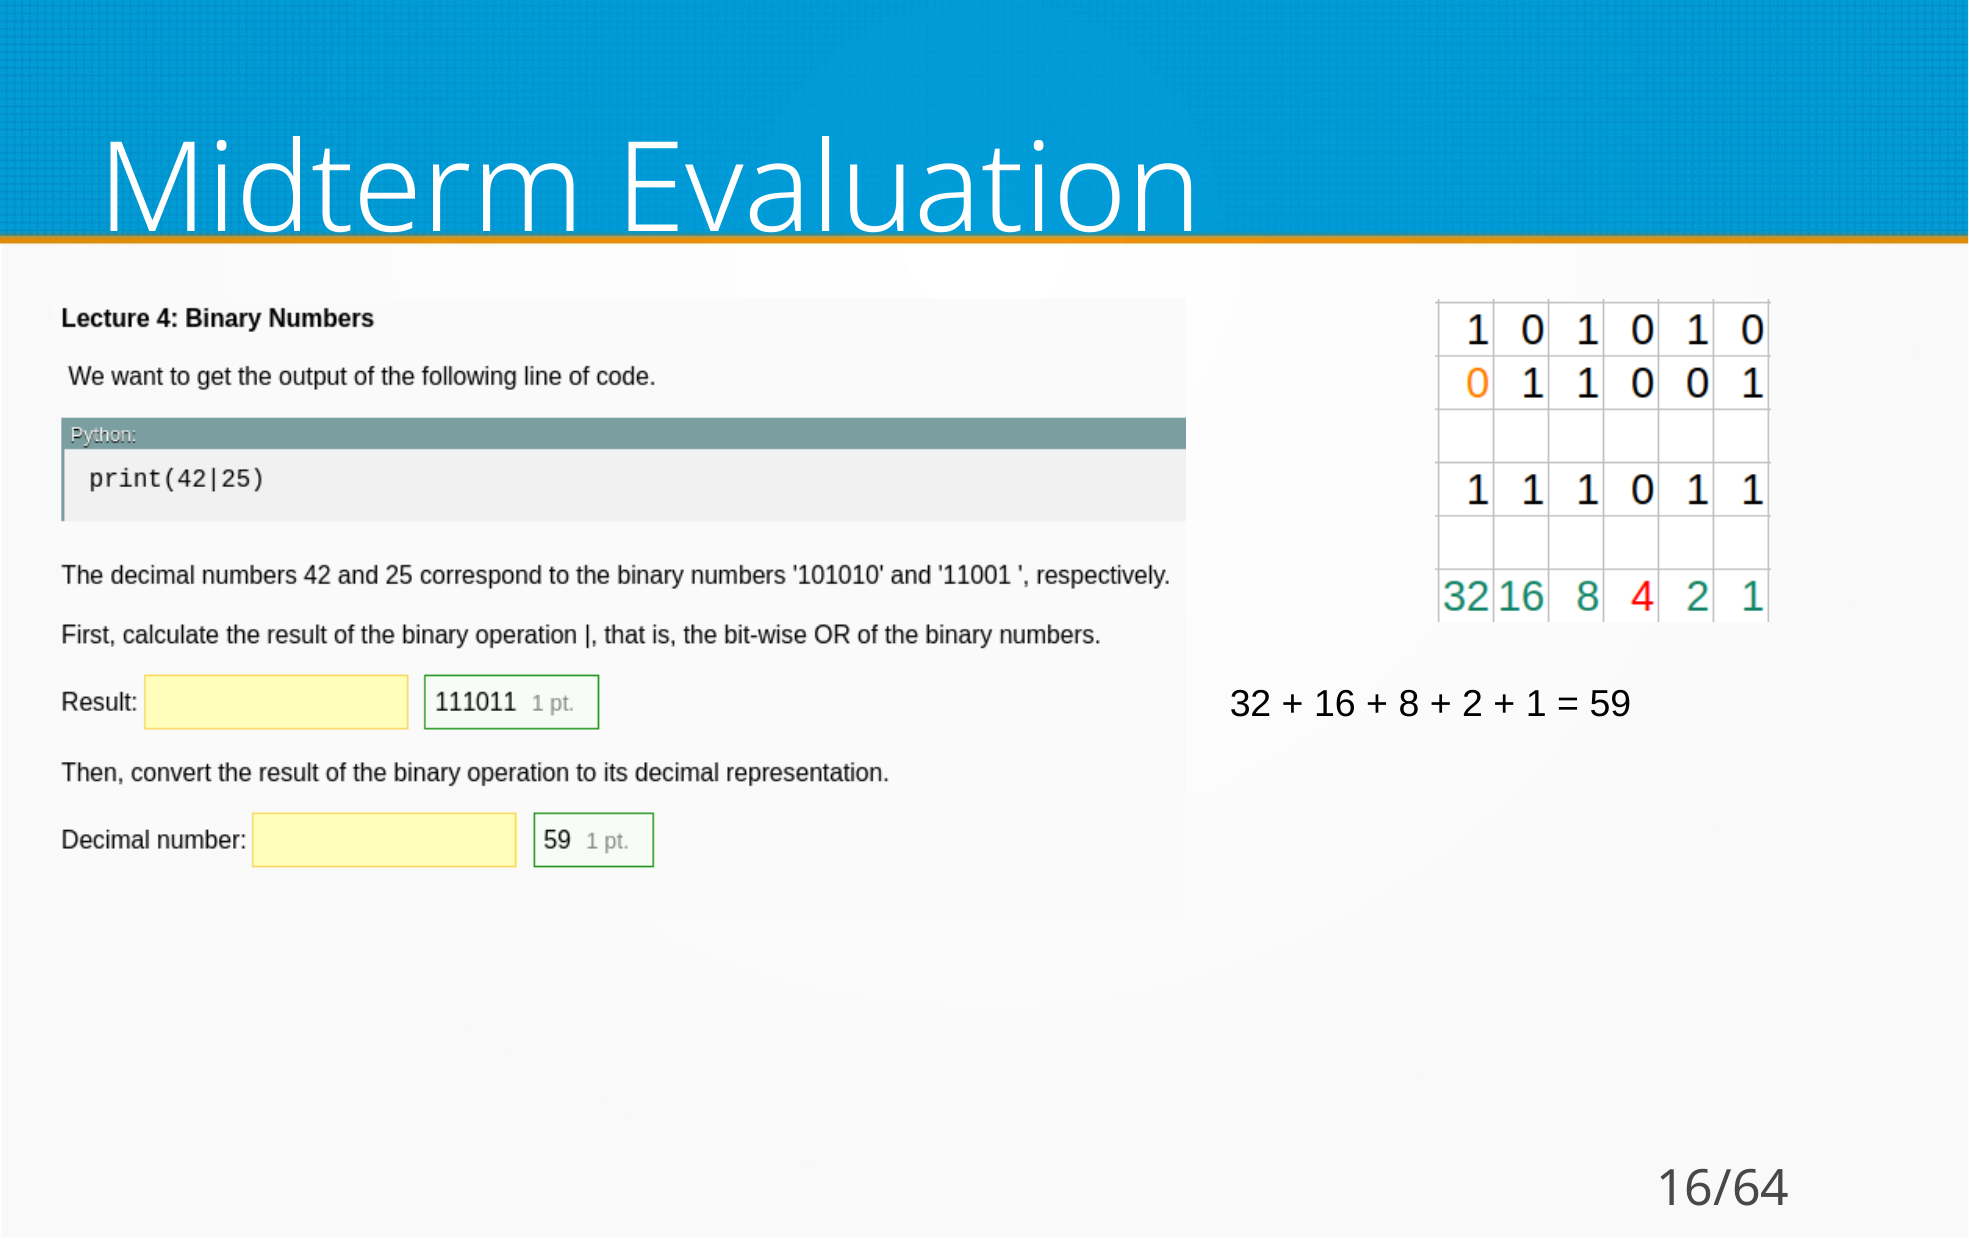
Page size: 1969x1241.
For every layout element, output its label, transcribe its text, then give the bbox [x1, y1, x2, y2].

picture [0, 233, 1969, 1241]
title Midterm Evaluation [98, 49, 1870, 257]
text_box 32 + 16 + 8 + 2 + 1 = 59 [1215, 675, 1741, 732]
